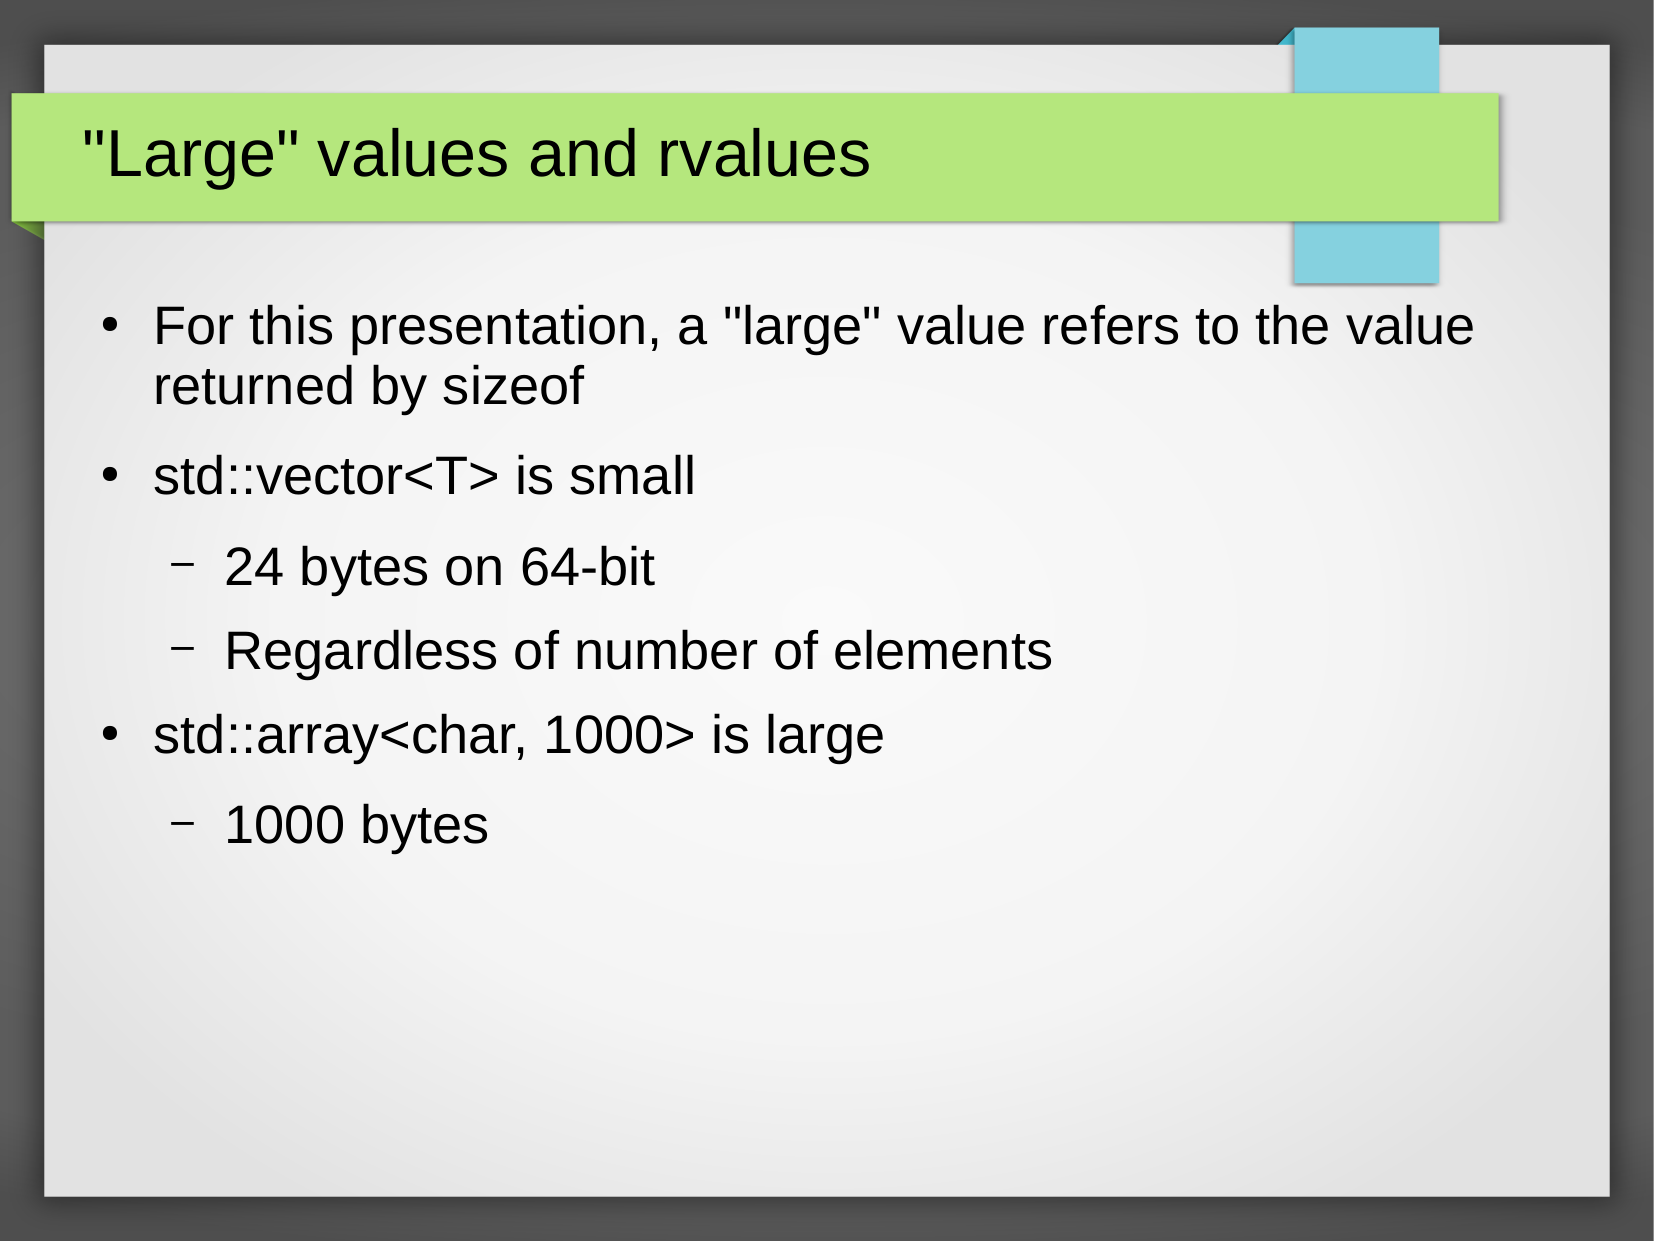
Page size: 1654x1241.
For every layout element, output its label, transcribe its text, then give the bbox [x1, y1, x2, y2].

title "Large" values and rvalues [82, 49, 1571, 257]
list For this presentation, a "large" value refers to the value returned by sizeof std::vector<T> is small 24 bytes on 64-bit Regardless of number of elements std::array<char, 1000> is large 1000 bytes [82, 295, 1571, 1015]
picture [0, 0, 1654, 1241]
